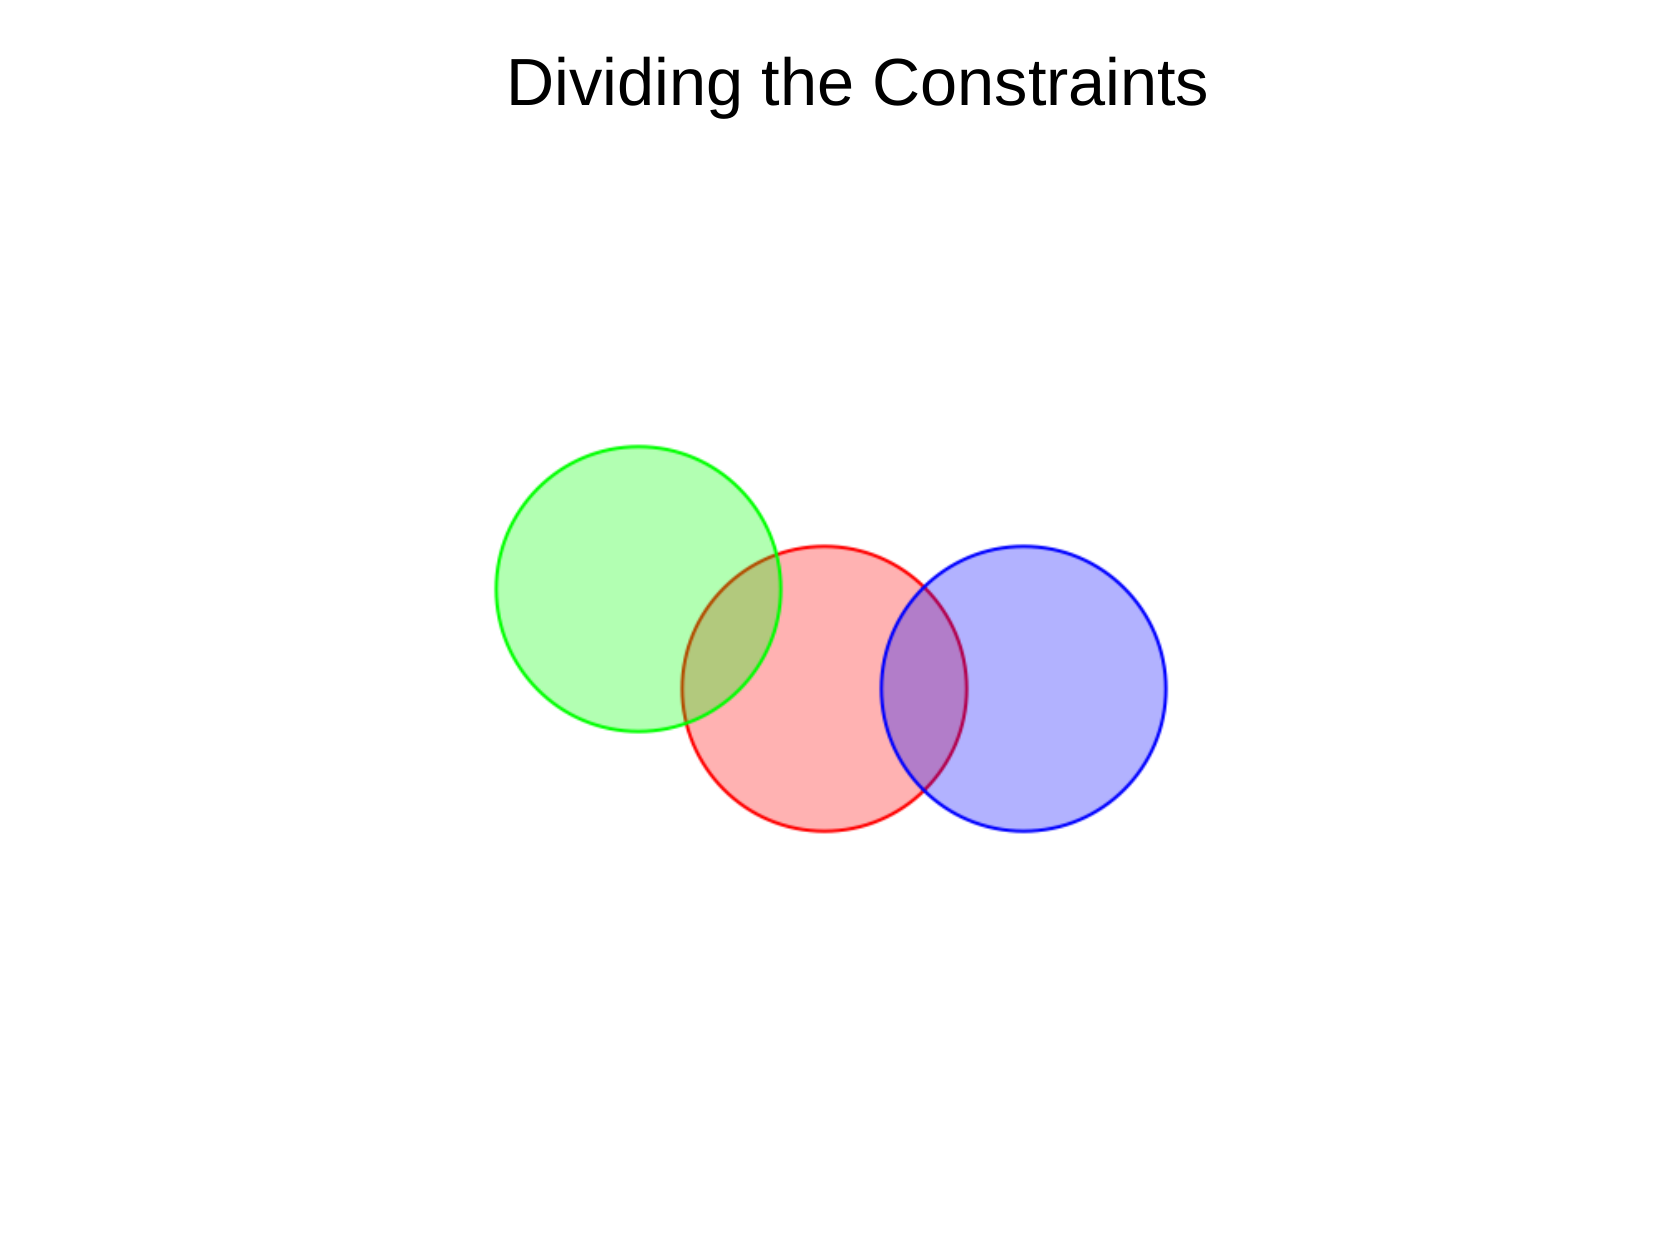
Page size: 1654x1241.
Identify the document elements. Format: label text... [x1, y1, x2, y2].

text_box Dividing the Constraints [491, 37, 1276, 128]
picture [355, 262, 1351, 976]
